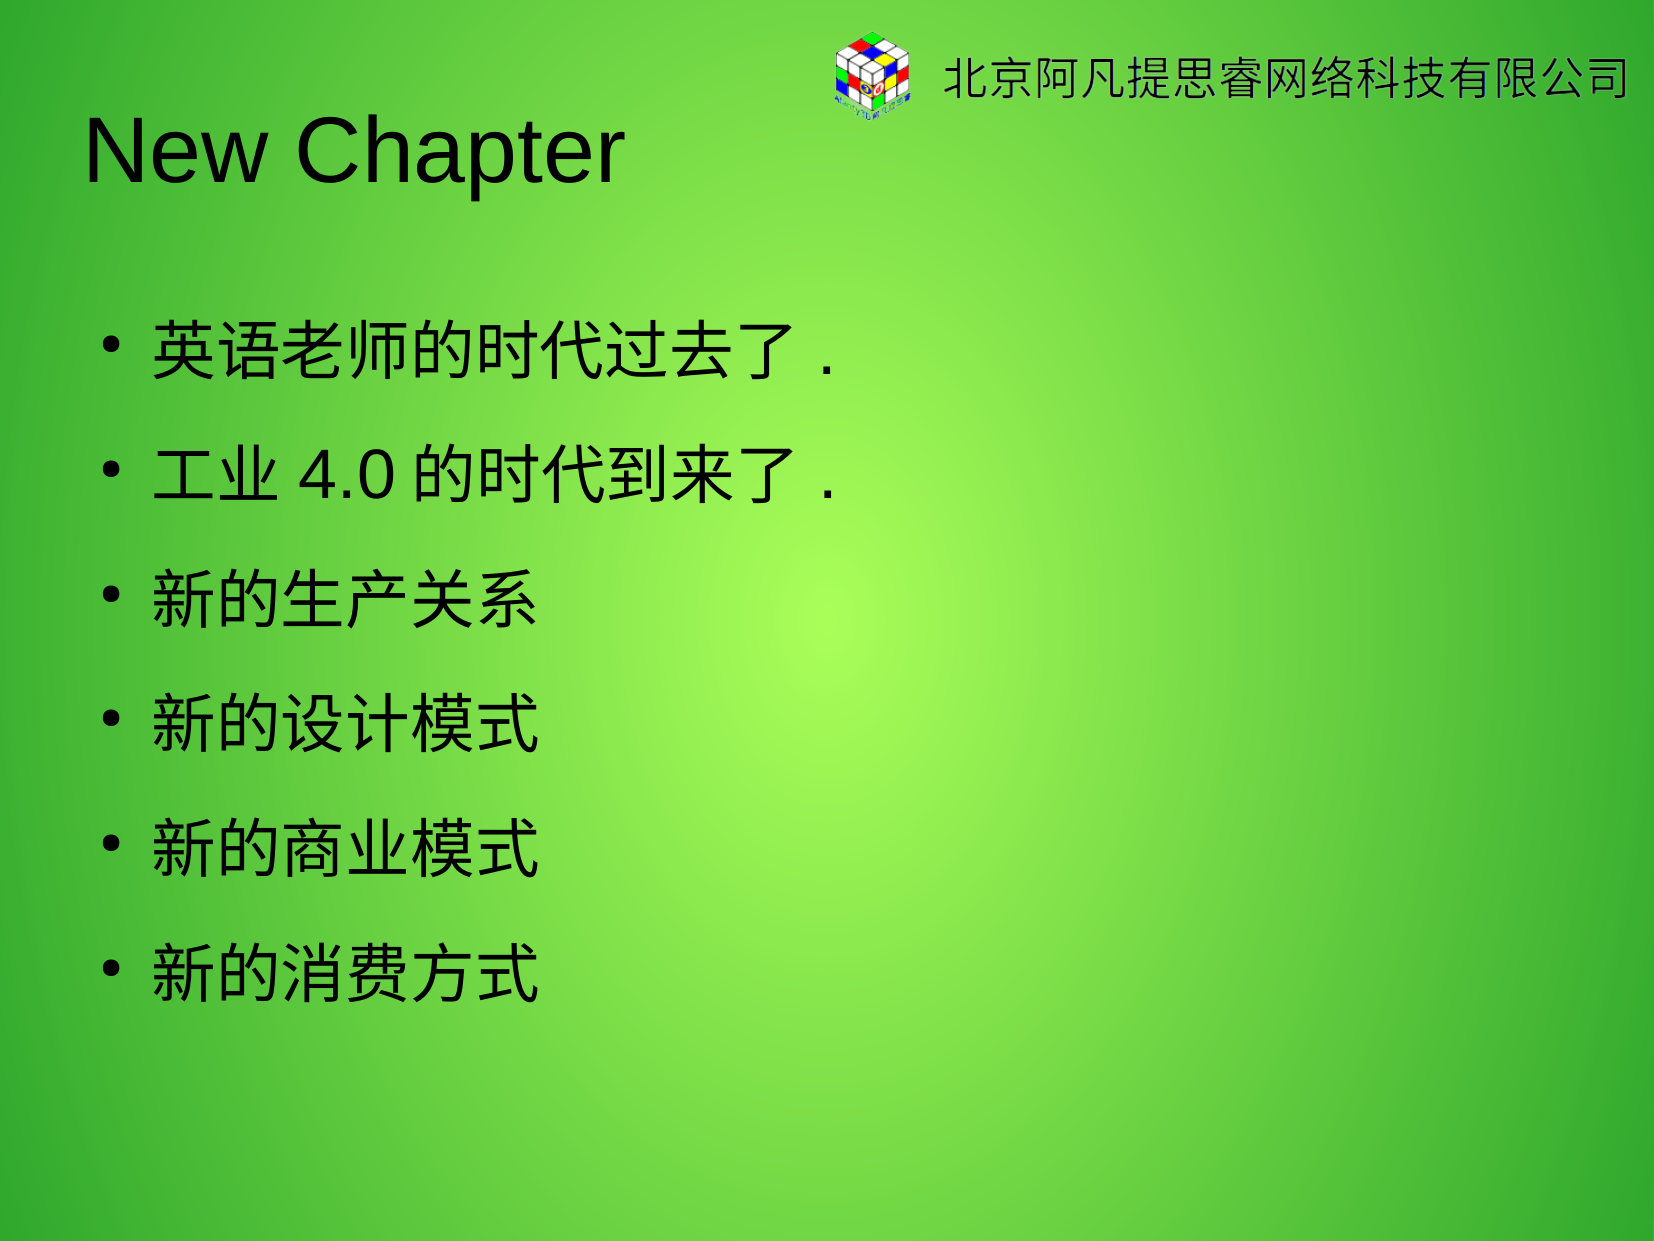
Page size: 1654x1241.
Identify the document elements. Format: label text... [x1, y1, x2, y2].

title New Chapter [82, 47, 1571, 252]
picture [810, 18, 1654, 128]
list 英语老师的时代过去了. 工业4.0的时代到来了. 新的生产关系 新的设计模式 新的商业模式 新的消费方式 [82, 299, 1571, 1019]
